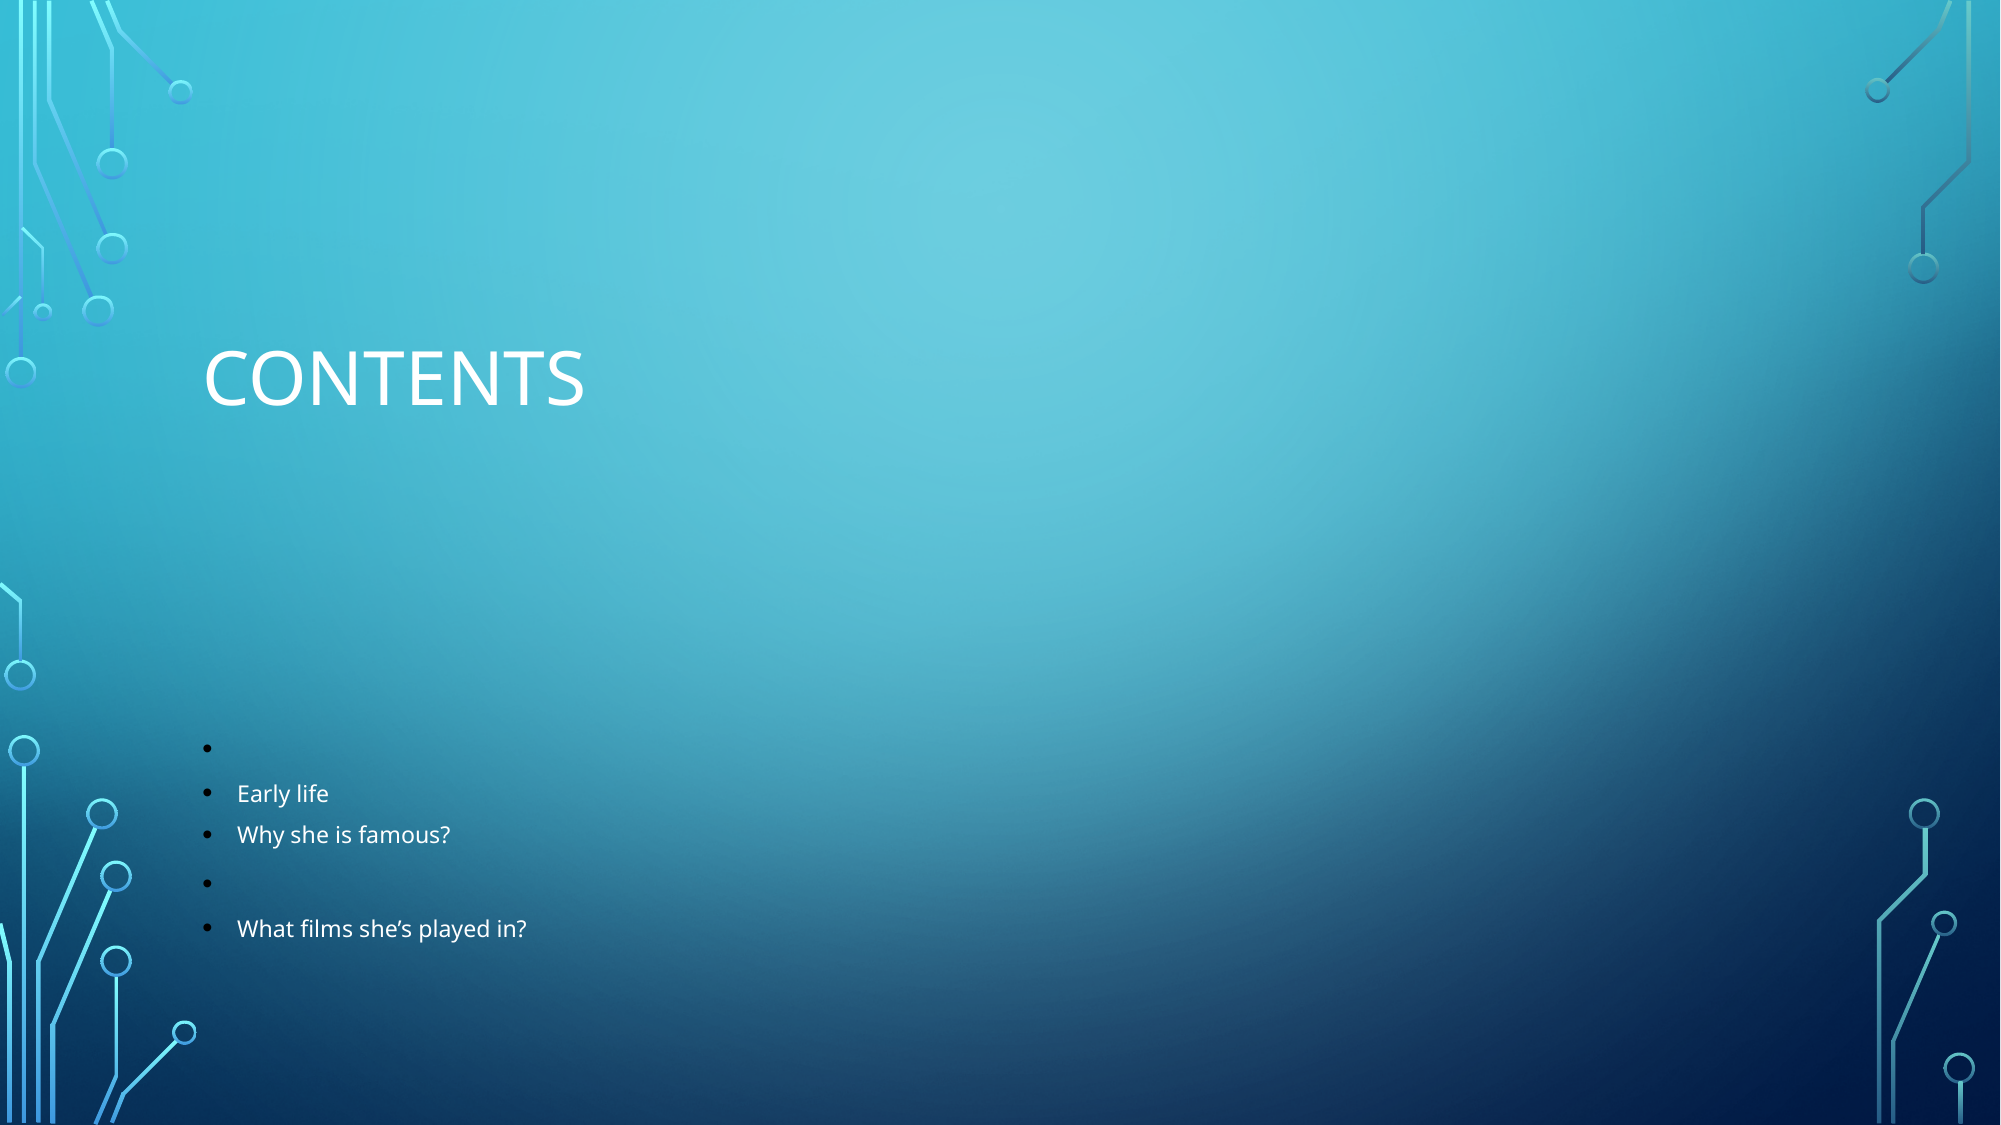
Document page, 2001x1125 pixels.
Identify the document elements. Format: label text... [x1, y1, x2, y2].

list Early life Why she is famous? What films she’s played in? [187, 725, 1812, 951]
title Contents [187, 99, 1813, 663]
